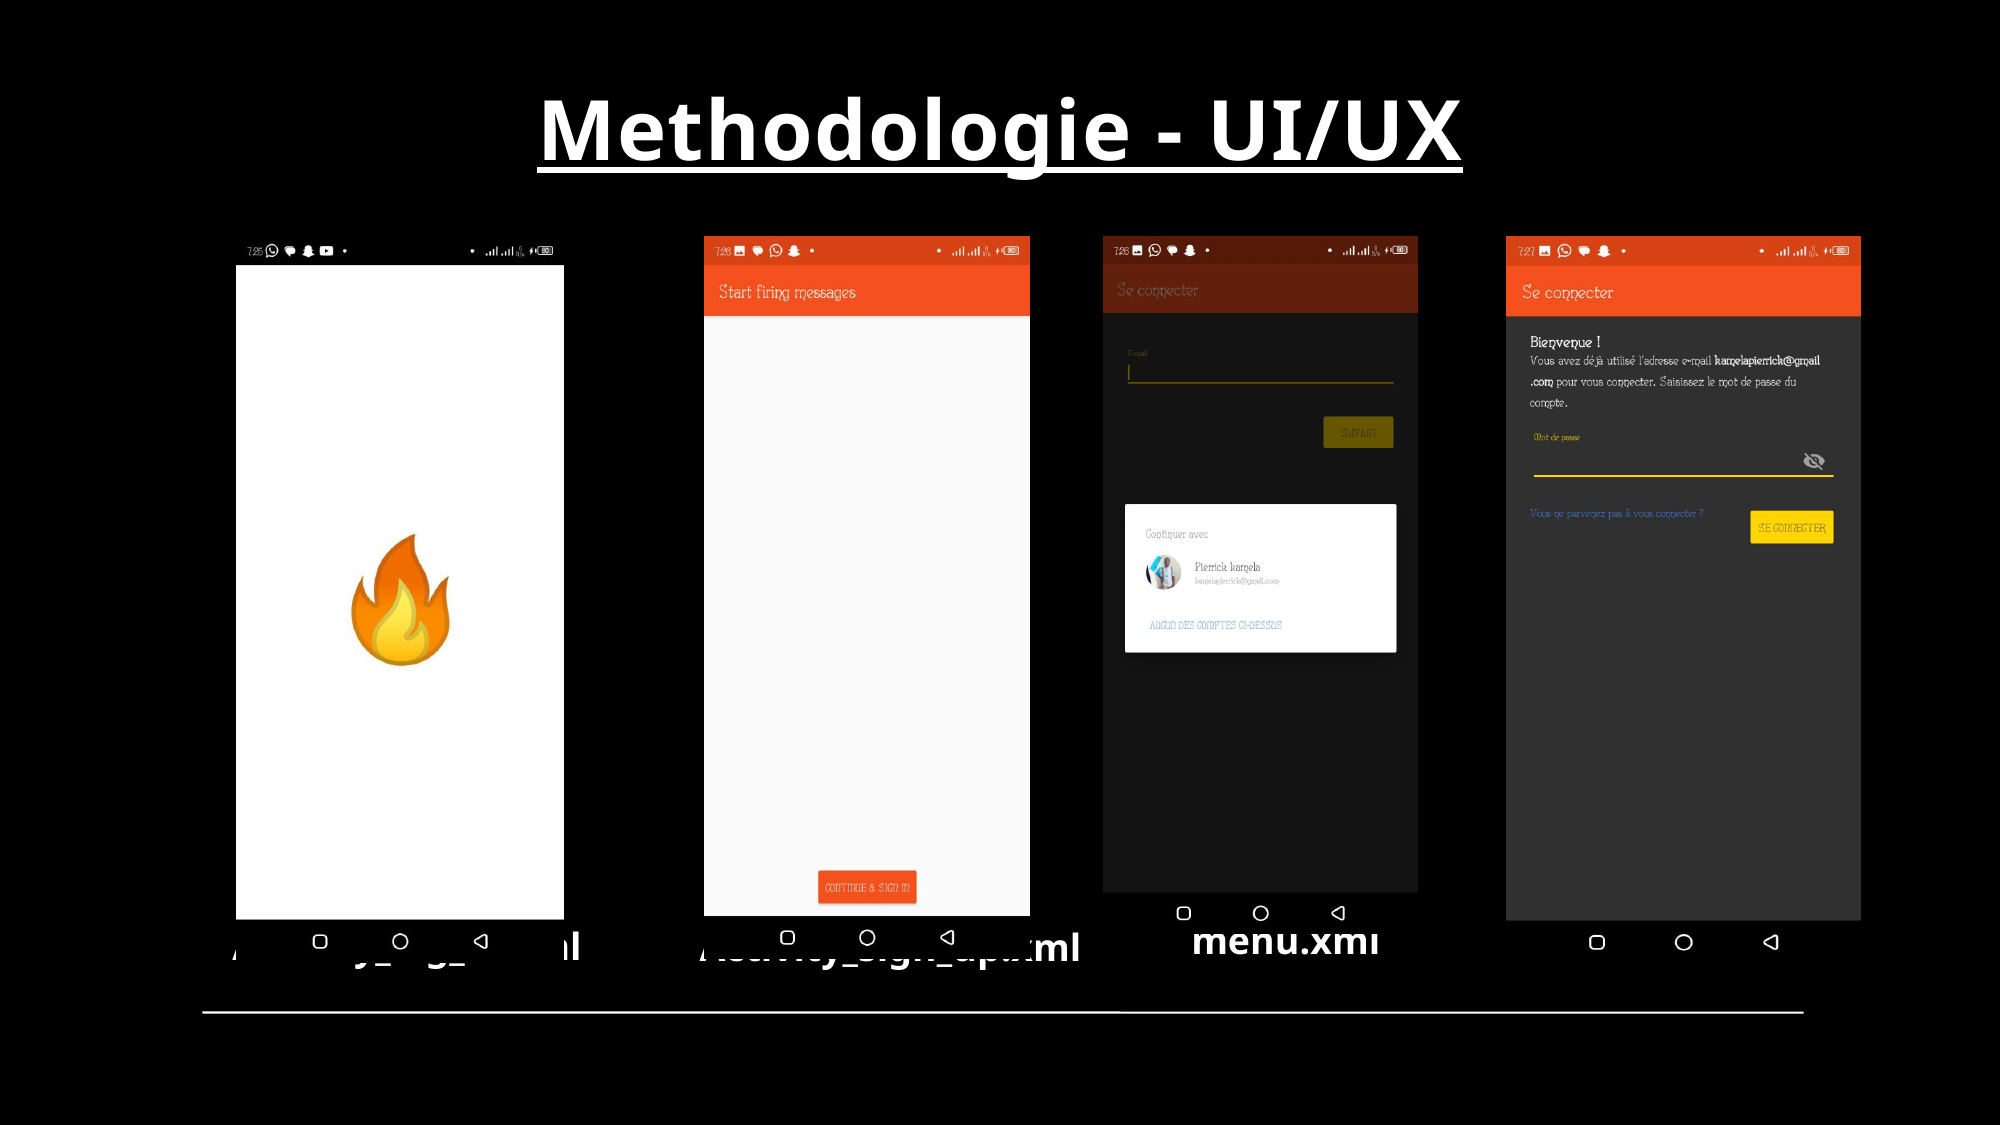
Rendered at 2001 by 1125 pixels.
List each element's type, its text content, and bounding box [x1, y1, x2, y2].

picture [1103, 236, 1418, 934]
picture [1506, 236, 1861, 964]
title Methodologie - UI/UX [187, 40, 1813, 200]
picture [236, 236, 564, 963]
text_box Activity_sign_up.xml [684, 916, 1097, 977]
text_box menu.xml [1176, 934, 1396, 970]
text_box Activity_log_in.xml [217, 915, 597, 976]
picture [704, 236, 1030, 959]
